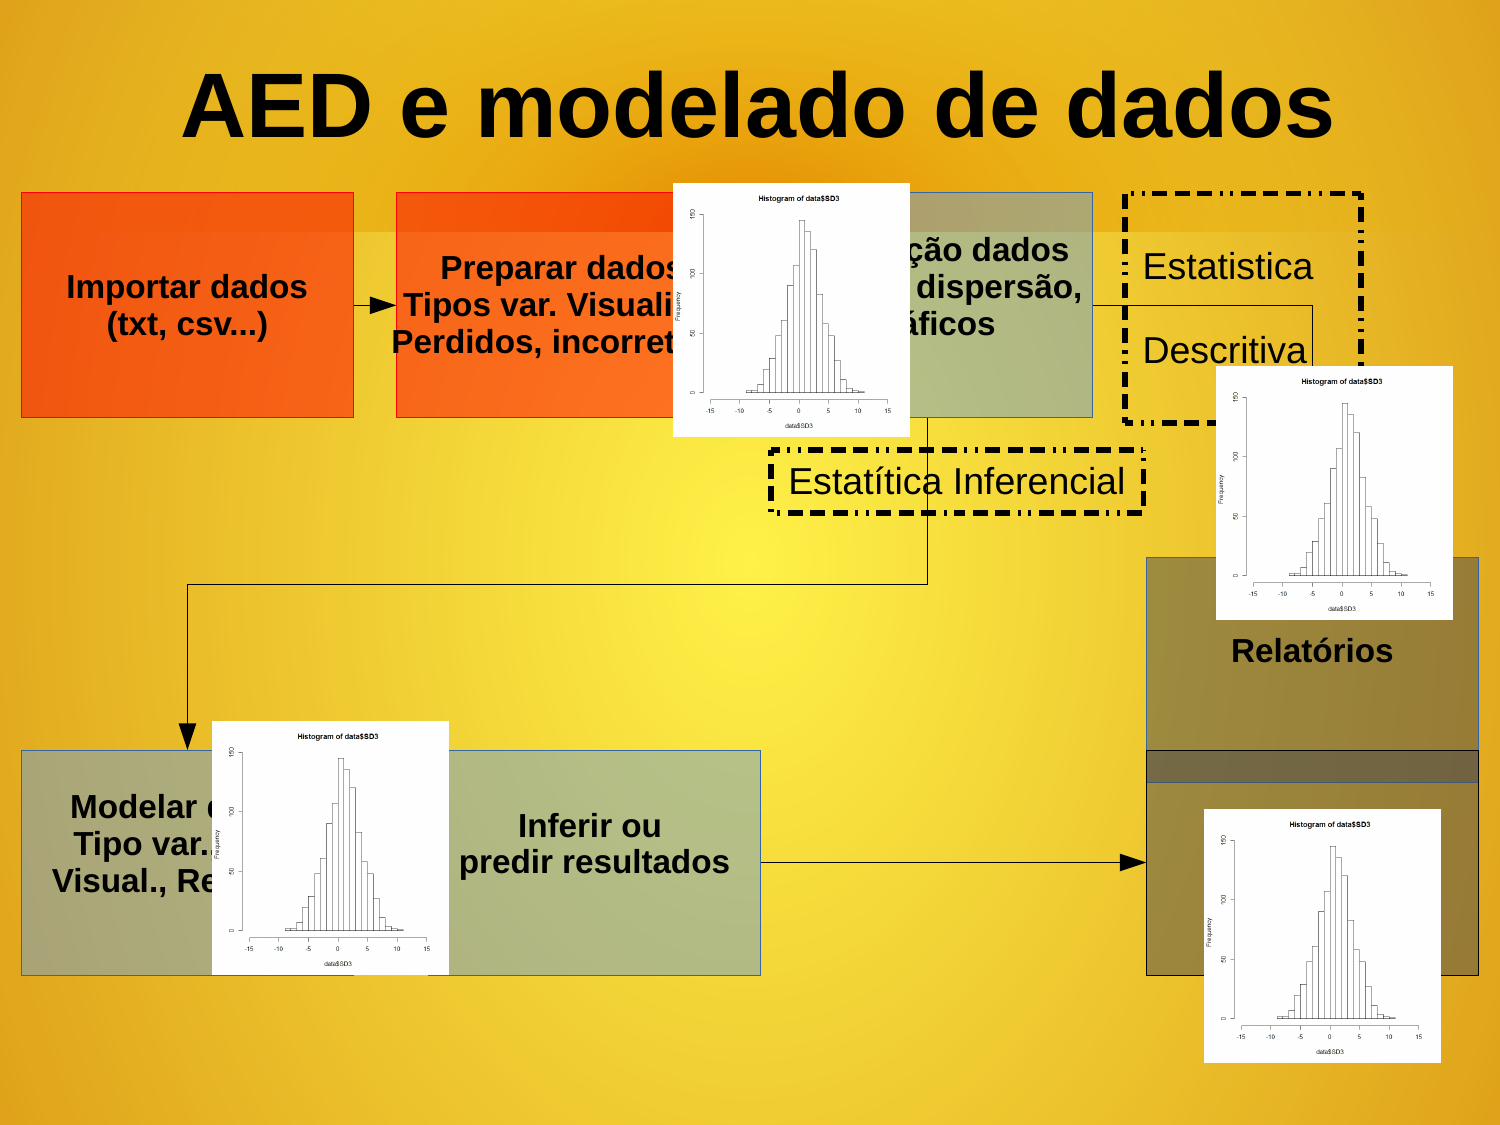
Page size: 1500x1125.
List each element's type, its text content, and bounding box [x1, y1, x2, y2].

text_box Importar dados (txt, csv...) [21, 192, 354, 418]
picture [1204, 809, 1441, 1063]
text_box Preparar dados Tipos var. Visualizar Perdidos, incorretos,.., [396, 192, 673, 418]
text_box Modelar dados Tipo var., Cor., Visual., Resid.,..., [21, 750, 212, 976]
text_box Estatistica Descritiva [1124, 193, 1361, 366]
text_box Inferir ou predir resultados [449, 750, 761, 976]
title AED e modelado de dados [83, 11, 1434, 200]
picture [673, 183, 910, 438]
text_box Estatítica Inferencial [928, 449, 1144, 513]
text_box Relatórios [1146, 750, 1479, 976]
text_box Estatítica Inferencial [770, 449, 927, 513]
picture [212, 721, 449, 976]
picture [1216, 366, 1453, 620]
text_box Descripção dados Posição, dispersão, gráficos [910, 192, 1093, 418]
text_box Estatistica Descritiva [1124, 306, 1312, 424]
text_box Relatórios [1146, 557, 1479, 750]
